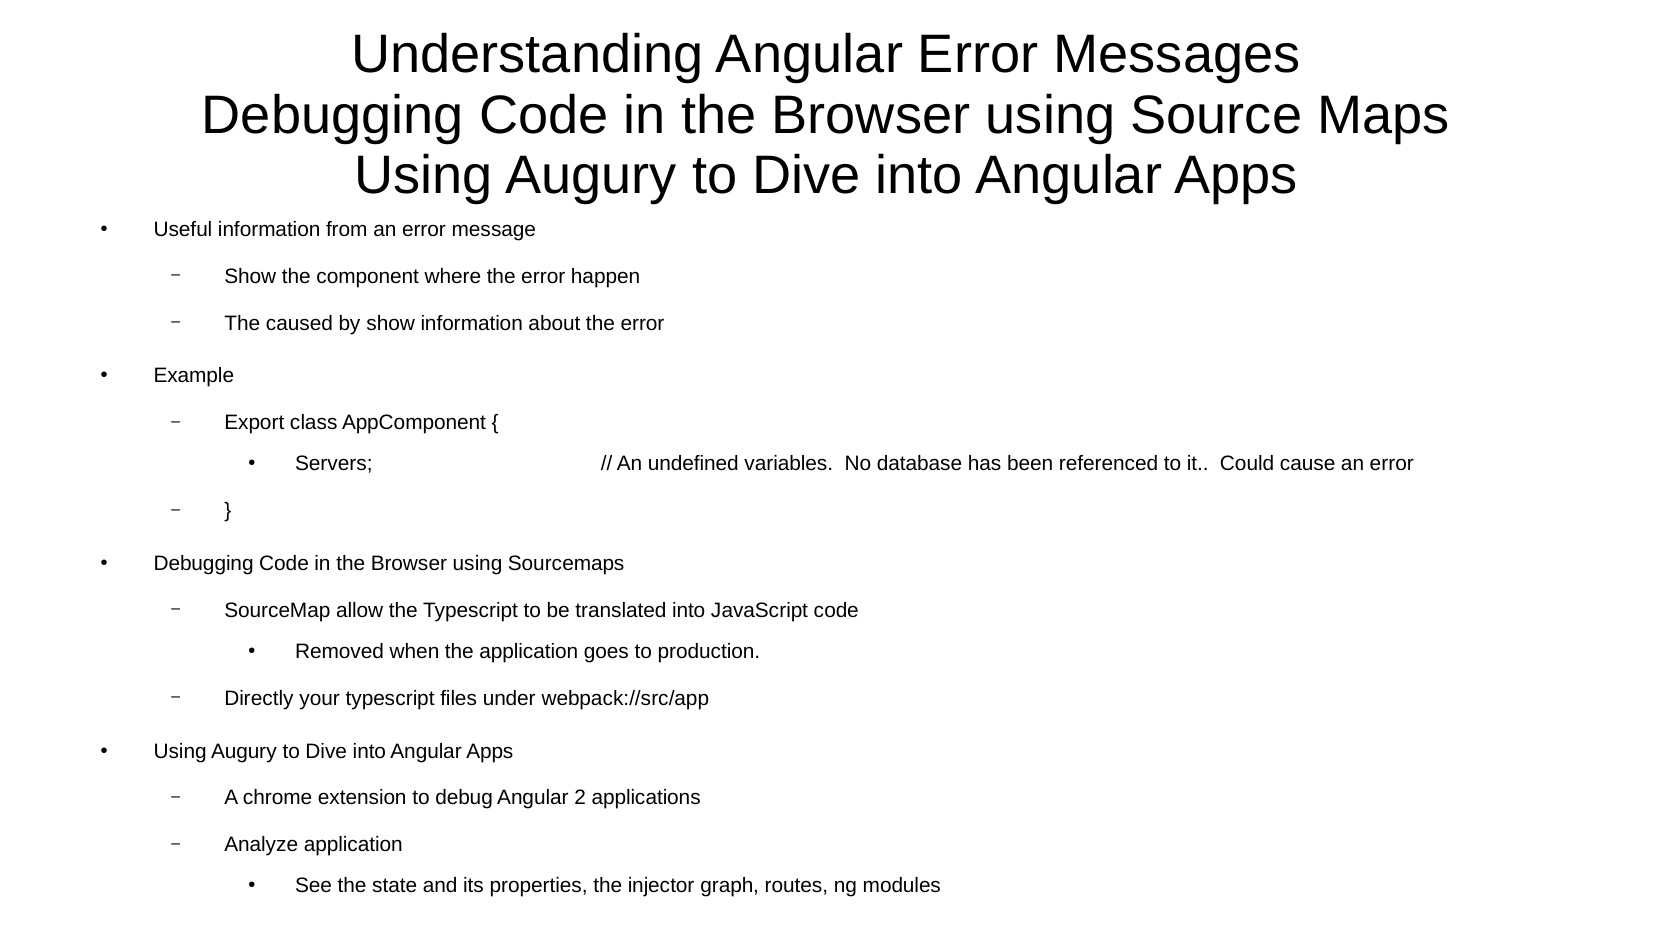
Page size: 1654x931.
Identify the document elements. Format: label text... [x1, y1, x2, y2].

title Understanding Angular Error Messages Debugging Code in the Browser using Source Maps Using Augury to Dive into Angular Apps [82, 23, 1571, 206]
list Useful information from an error message Show the component where the error happen The caused by show information about the error Example Export class AppComponent { Servers; // An undefined variables. No database has been referenced to it.. Could cause an error } Debugging Code in the Browser using Sourcemaps SourceMap allow the Typescript to be translated into JavaScript code Removed when the application goes to production. Directly your typescript files under webpack://src/app Using Augury to Dive into Angular Apps A chrome extension to debug Angular 2 applications Analyze application See the state and its properties, the injector graph, routes, ng modules [82, 217, 1591, 916]
